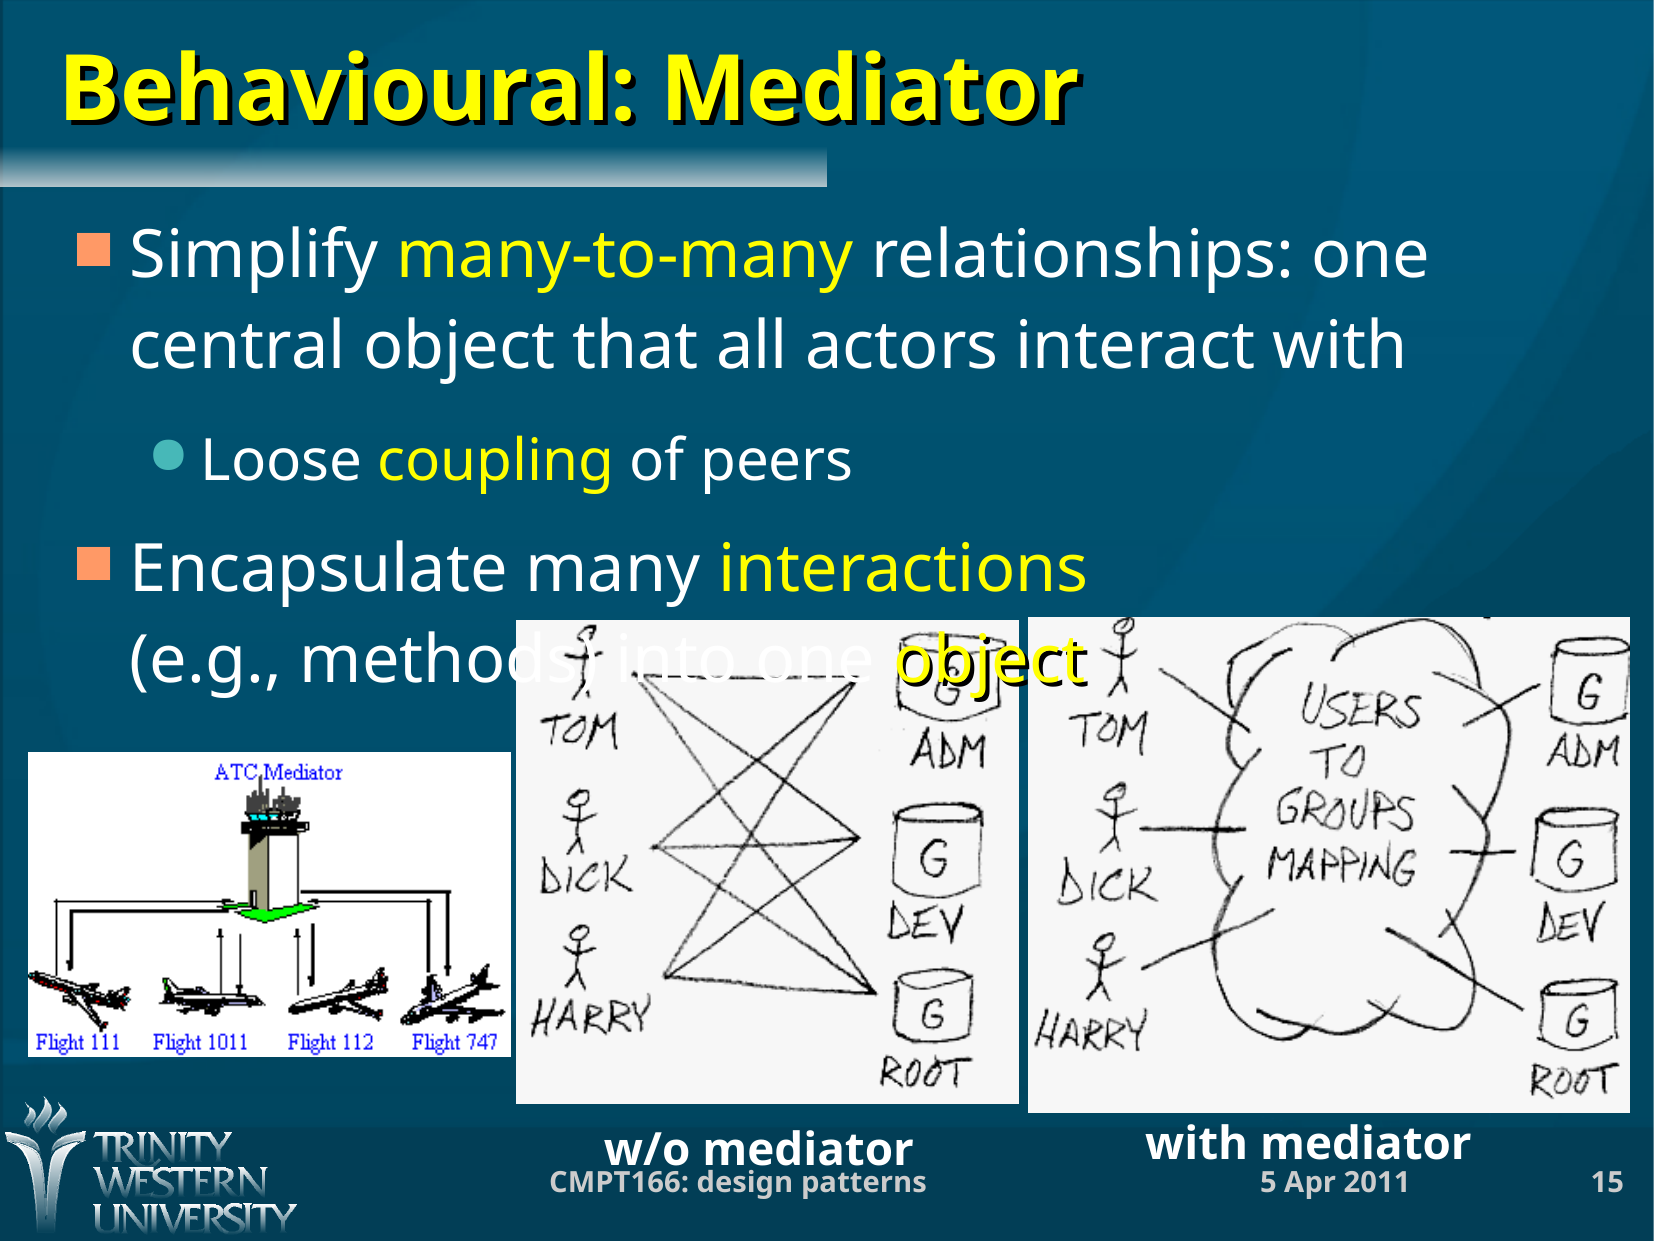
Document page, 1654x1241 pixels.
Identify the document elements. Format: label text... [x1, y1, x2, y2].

list Simplify many-to-many relationships: one central object that all actors interact with Loose coupling of peers Encapsulate many interactions (e.g., methods) into one object e.g., ATC [59, 206, 1625, 1026]
title Behavioural: Mediator [59, 19, 1595, 148]
picture [517, 1026, 1018, 1103]
text_box 2nd level mgr [0, 154, 827, 158]
picture [29, 753, 510, 1056]
text_box w/o mediator [589, 1108, 960, 1178]
picture [1029, 618, 1629, 1112]
picture [38, 1227, 54, 1232]
text_box with mediator [1130, 1103, 1523, 1172]
